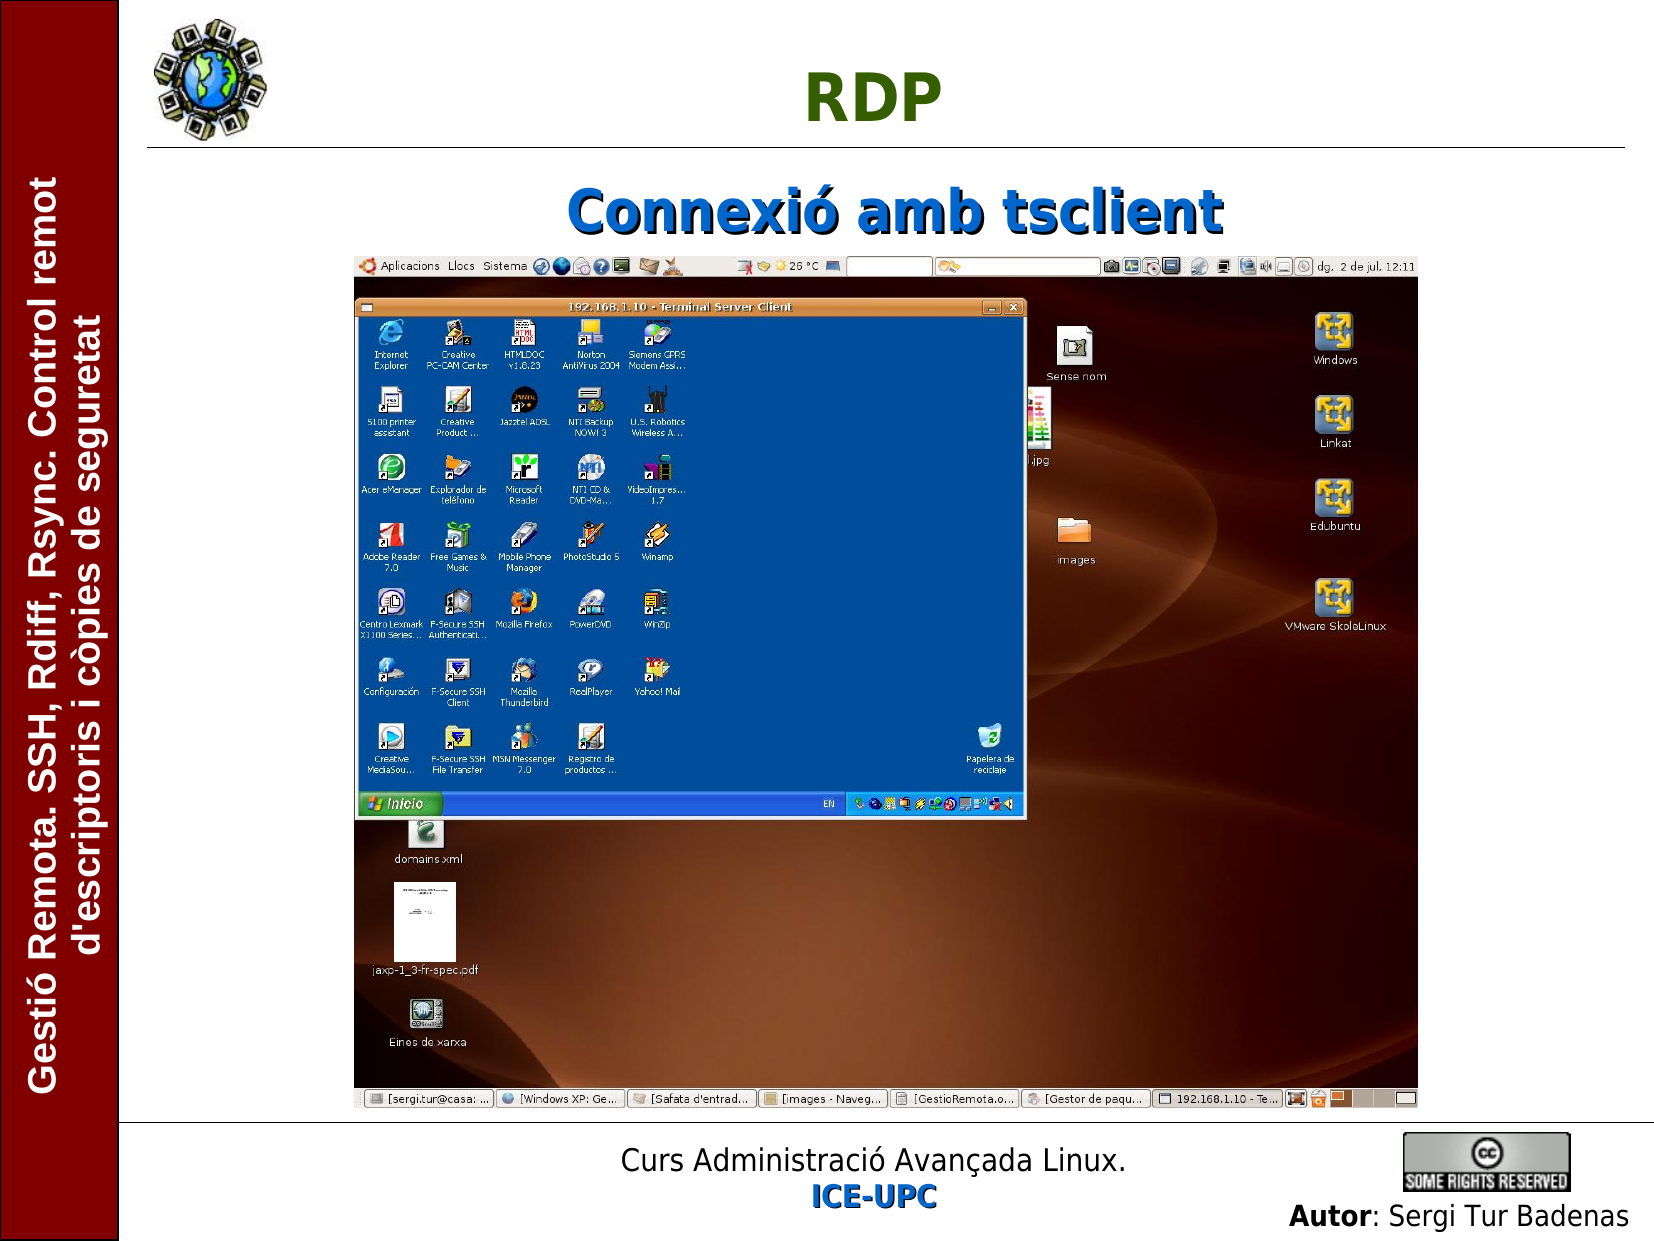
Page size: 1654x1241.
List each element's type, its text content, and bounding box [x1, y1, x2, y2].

picture [1403, 1132, 1571, 1192]
list Connexió amb tsclient [141, 177, 1630, 1028]
picture [354, 256, 1418, 1108]
picture [154, 19, 268, 49]
title RDP [129, 49, 1619, 148]
